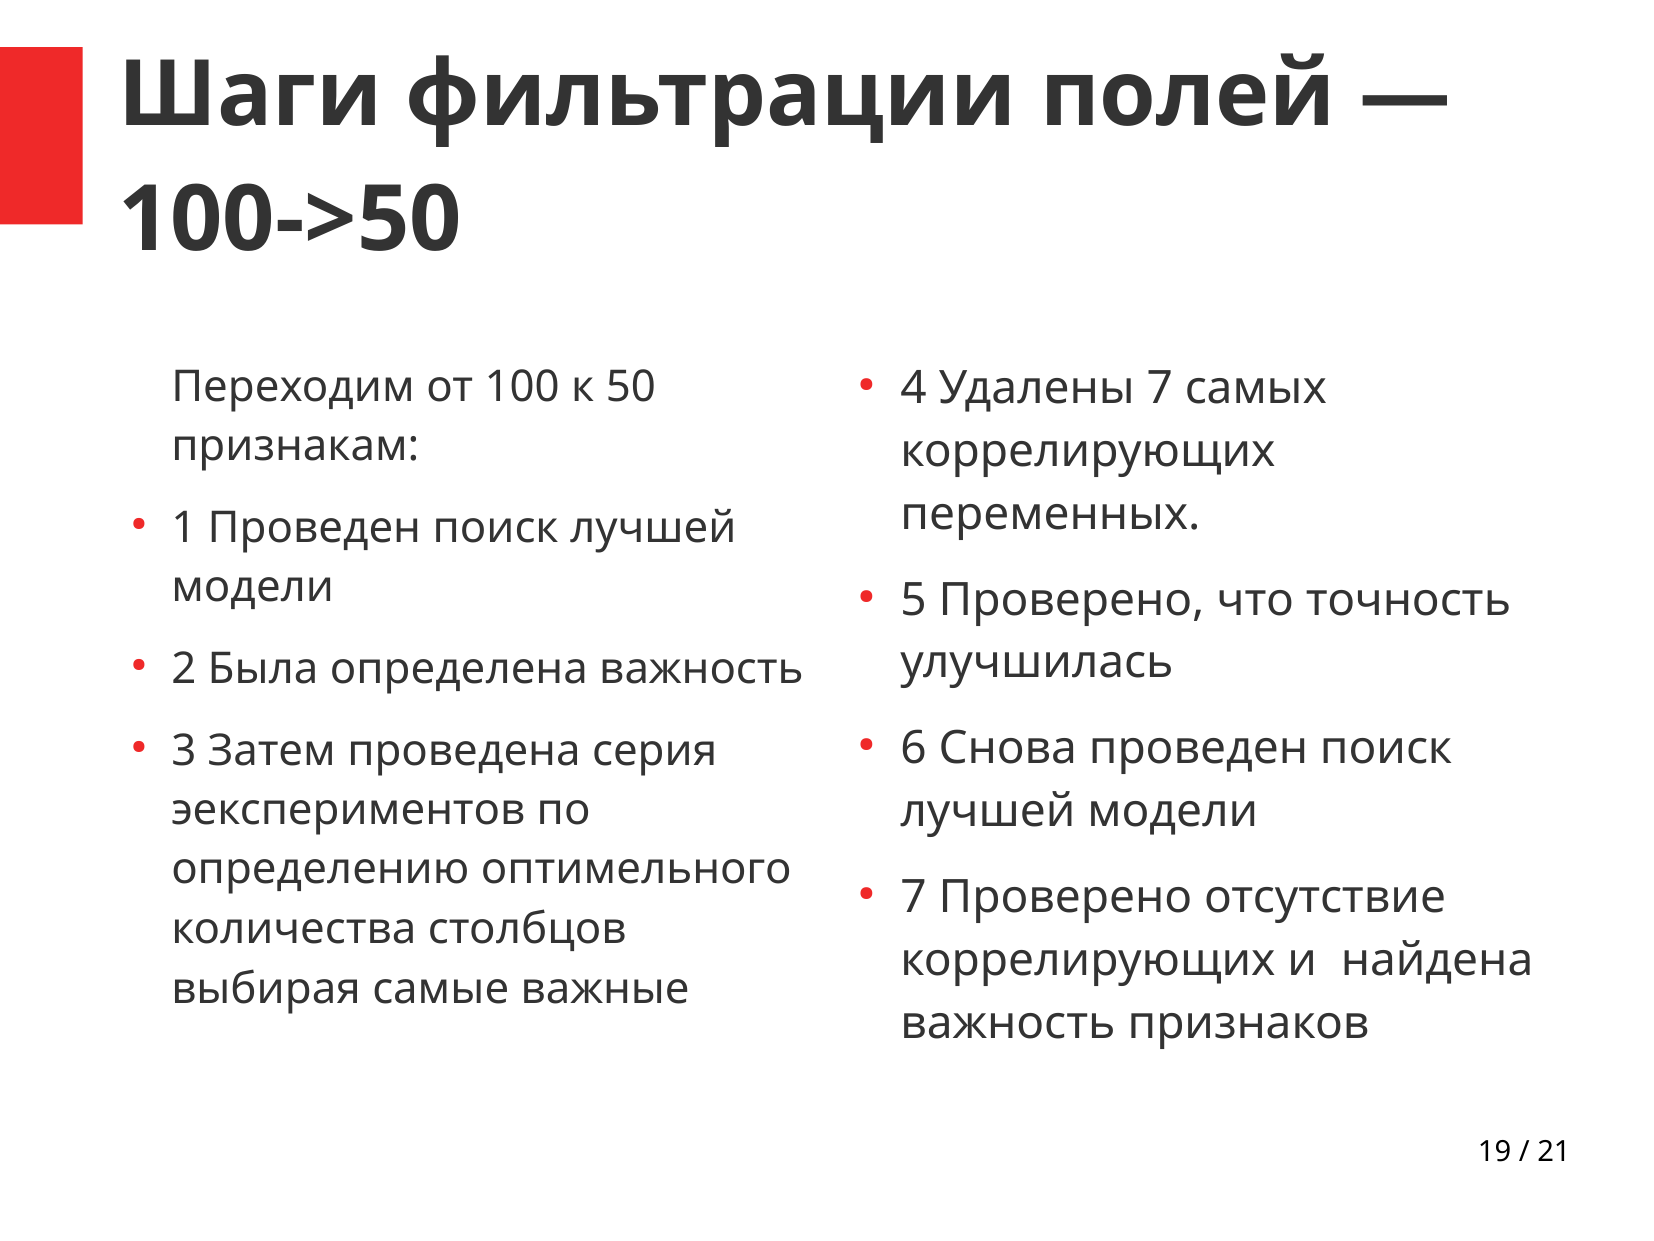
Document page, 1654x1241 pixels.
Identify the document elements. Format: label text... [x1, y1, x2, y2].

list 4 Удалены 7 самых коррелирующих переменных. 5 Проверено, что точность улучшилась 6 Снова проведен поиск лучшей модели 7 Проверено отсутствие коррелирующих и найдена важность признаков [844, 354, 1536, 1074]
title Шаги фильтрации полей — 100->50 [118, 27, 1571, 278]
list Переходим от 100 к 50 признакам: 1 Проведен поиск лучшей модели 2 Была определена важность 3 Затем проведена серия эекспериментов по определению оптимельного количества столбцов выбирая самые важные [118, 354, 810, 1074]
